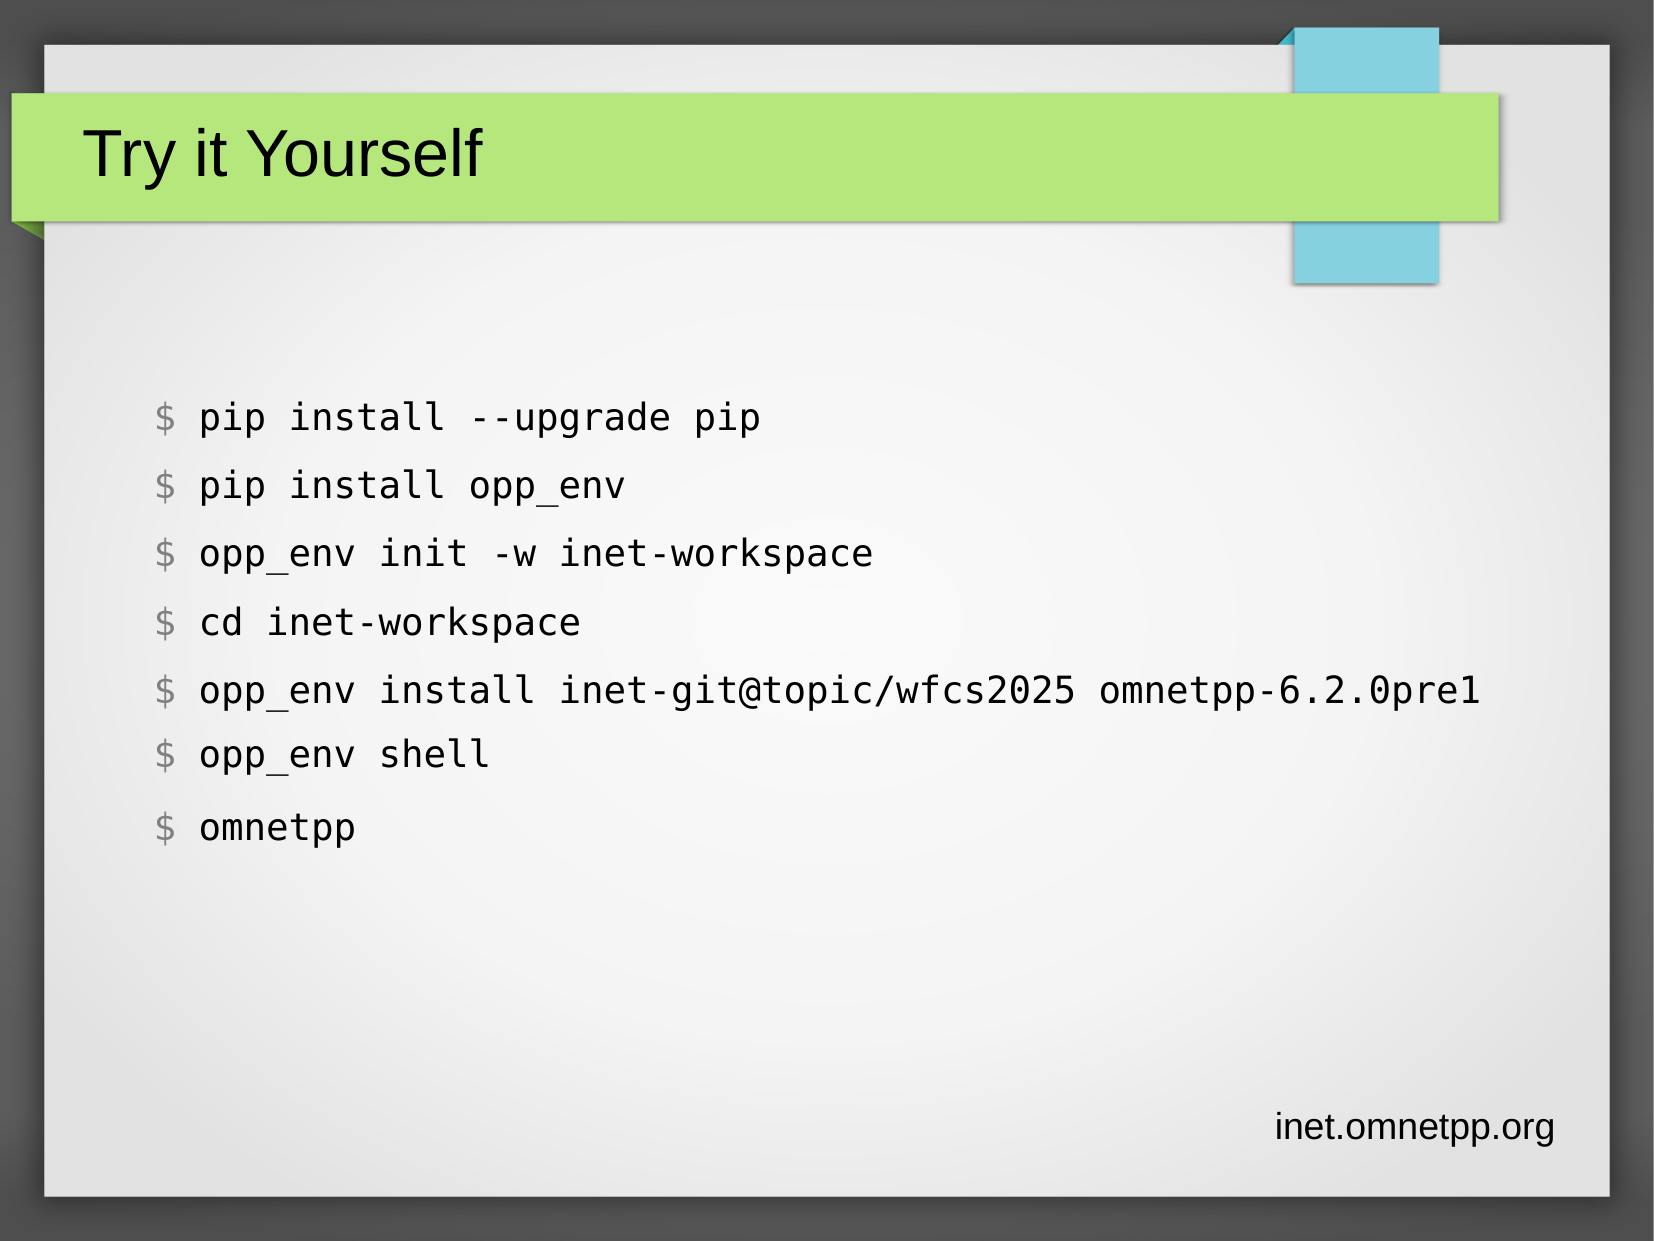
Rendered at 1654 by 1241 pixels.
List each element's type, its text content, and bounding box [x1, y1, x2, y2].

list $ pip install --upgrade pip $ pip install opp_env $ opp_env init -w inet-workspace $ cd inet-workspace $ opp_env install inet-git@topic/wfcs2025 omnetpp-6.2.0pre1 $ opp_env shell $ omnetpp [82, 395, 1571, 972]
title Try it Yourself [82, 94, 1264, 213]
picture [0, 0, 1654, 1241]
text_box inet.omnetpp.org [1260, 1098, 1571, 1156]
